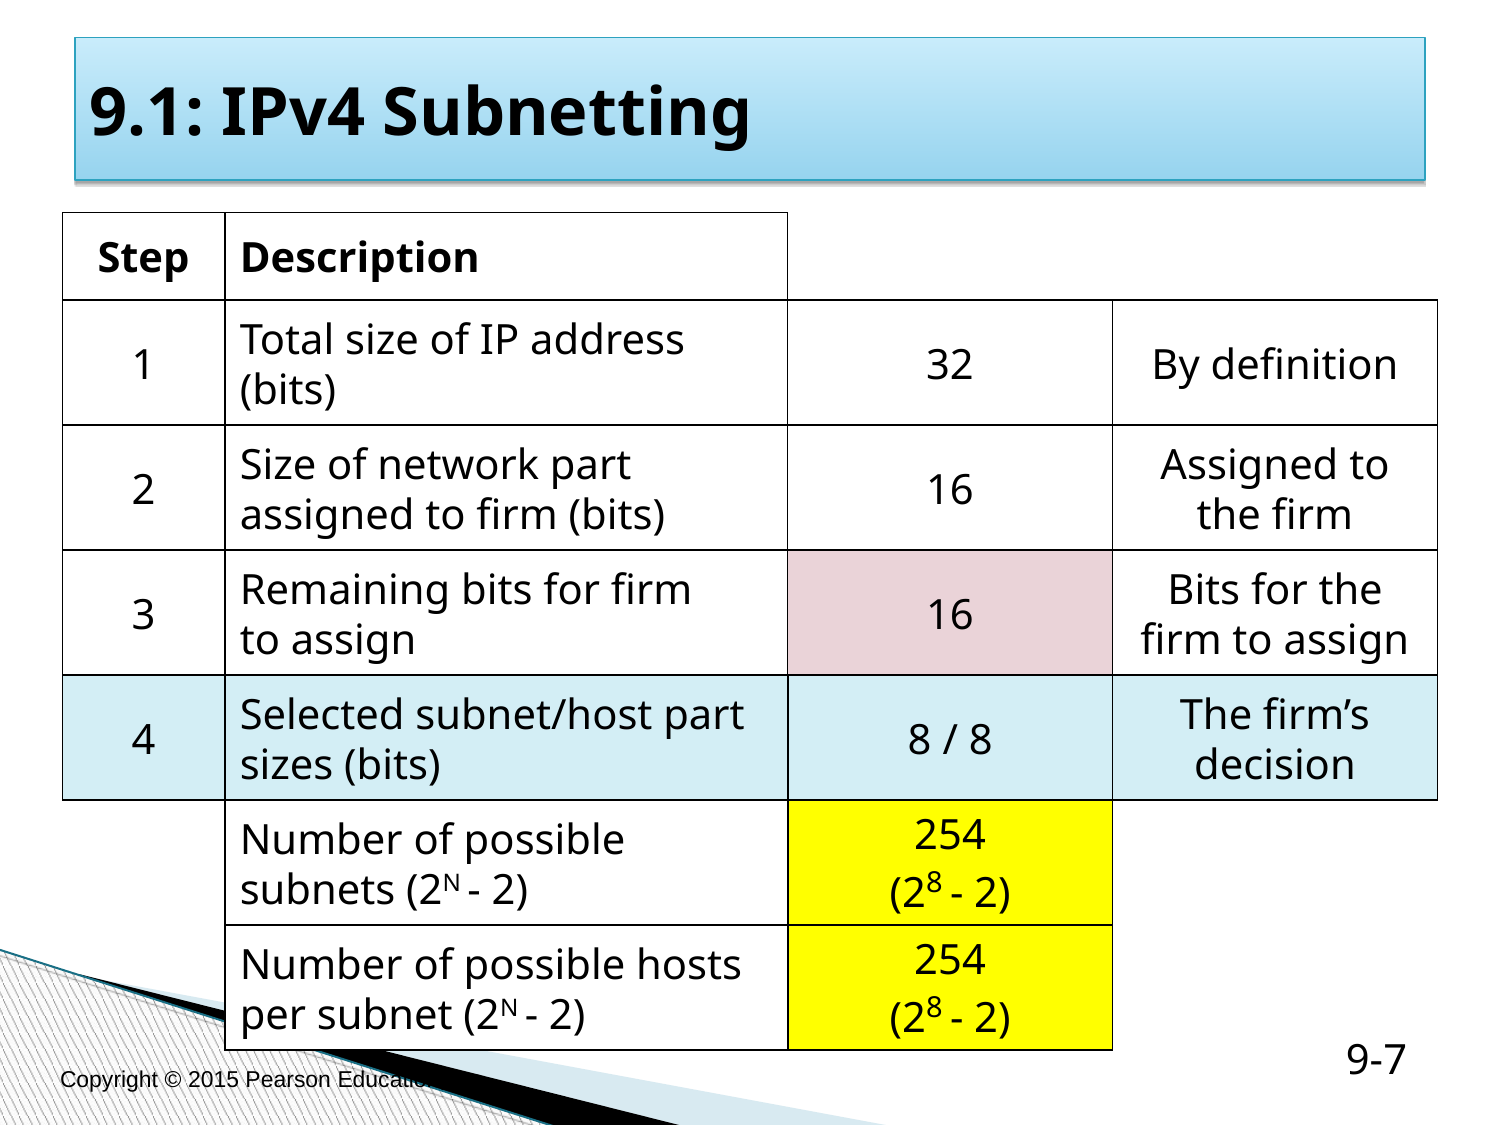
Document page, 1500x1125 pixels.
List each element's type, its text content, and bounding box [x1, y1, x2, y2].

text_box Number of possible subnets (2N - 2) [225, 800, 787, 924]
text_box 1 [62, 299, 225, 425]
text_box Bits for the firm to assign [1112, 549, 1438, 675]
text_box 8 / 8 [787, 675, 1112, 800]
text_box Remaining bits for firm to assign [225, 549, 787, 675]
text_box The firm’s decision [1112, 675, 1438, 800]
picture [0, 952, 543, 1125]
text_box Description [225, 212, 788, 299]
text_box Total size of IP address (bits) [225, 299, 788, 425]
text_box Number of possible hosts per subnet (2N - 2) [225, 924, 787, 1050]
text_box 3 [62, 549, 225, 675]
text_box Step [62, 212, 225, 299]
text_box 16 [787, 549, 1112, 675]
text_box 254 (28 - 2) [787, 924, 1113, 1050]
footer Copyright © 2015 Pearson Education, Inc. [37, 1050, 513, 1100]
title 9.1: IPv4 Subnetting [75, 37, 1425, 180]
text_box Size of network part assigned to firm (bits) [225, 425, 787, 549]
text_box 2 [62, 425, 225, 549]
text_box By definition [1112, 299, 1438, 425]
text_box 32 [788, 299, 1112, 425]
slide_number 9-<number> [1287, 1037, 1423, 1098]
text_box 4 [62, 675, 225, 800]
text_box 254 (28 - 2) [787, 800, 1113, 924]
text_box Assigned to the firm [1112, 425, 1438, 549]
text_box 16 [787, 425, 1112, 549]
text_box Selected subnet/host part sizes (bits) [225, 675, 787, 800]
